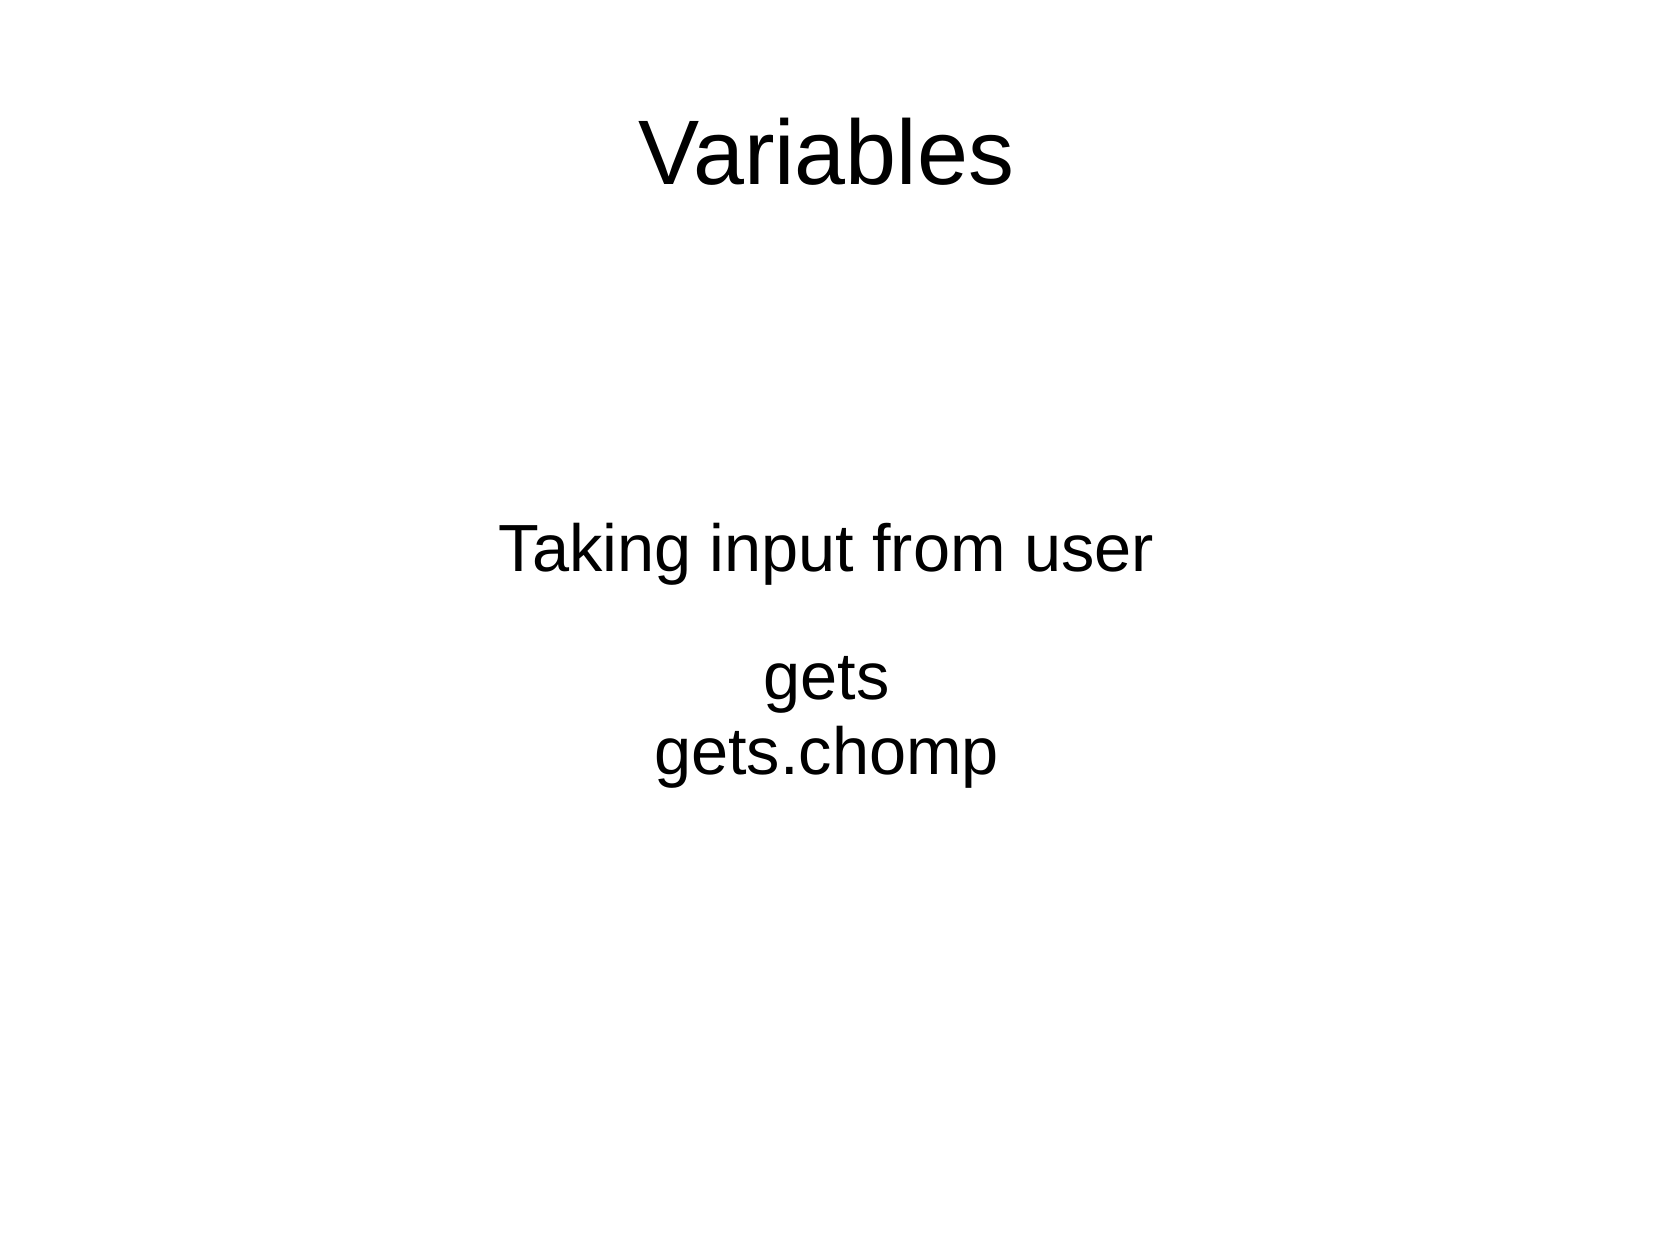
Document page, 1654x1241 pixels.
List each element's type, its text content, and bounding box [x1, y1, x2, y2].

subtitle Taking input from user gets gets.chomp [82, 290, 1571, 1010]
title Variables [82, 49, 1571, 257]
